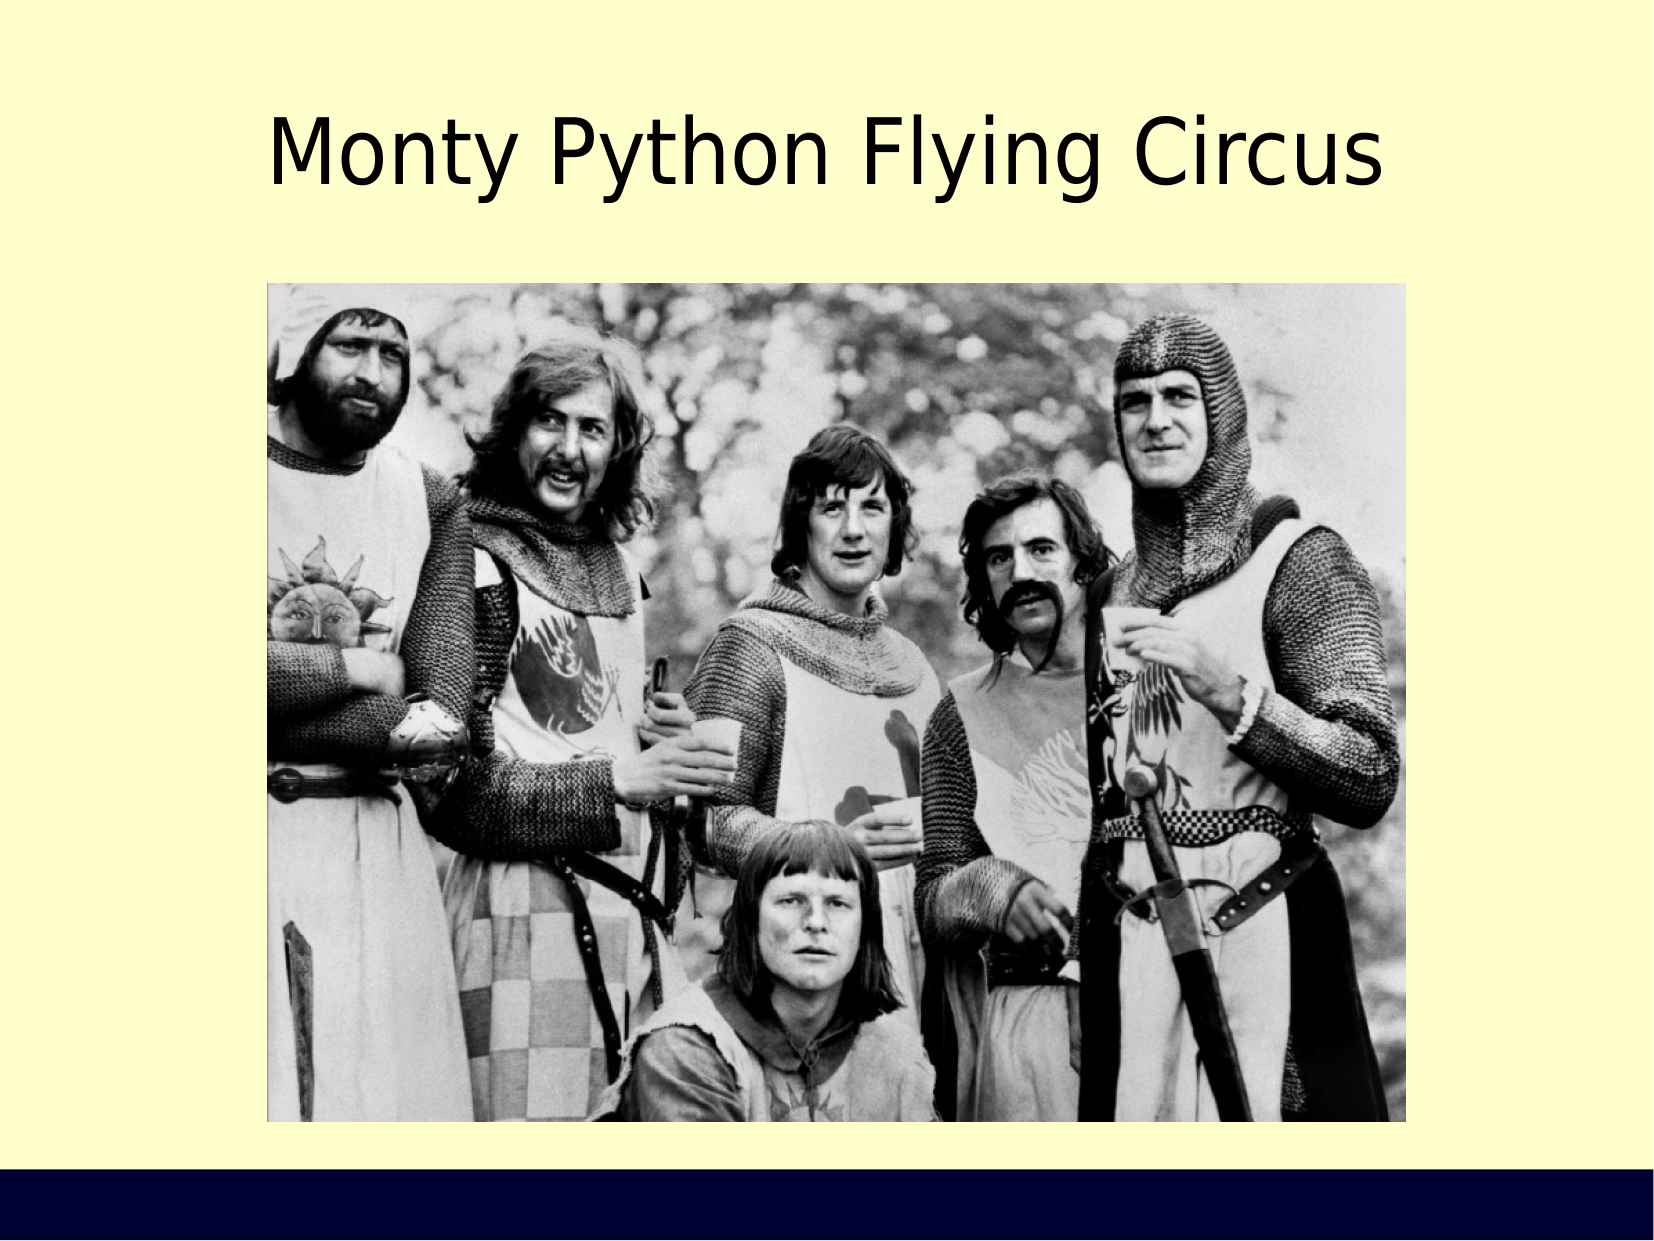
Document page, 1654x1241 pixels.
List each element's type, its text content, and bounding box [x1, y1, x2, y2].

title Monty Python Flying Circus [82, 49, 1571, 257]
picture [267, 283, 1406, 1123]
